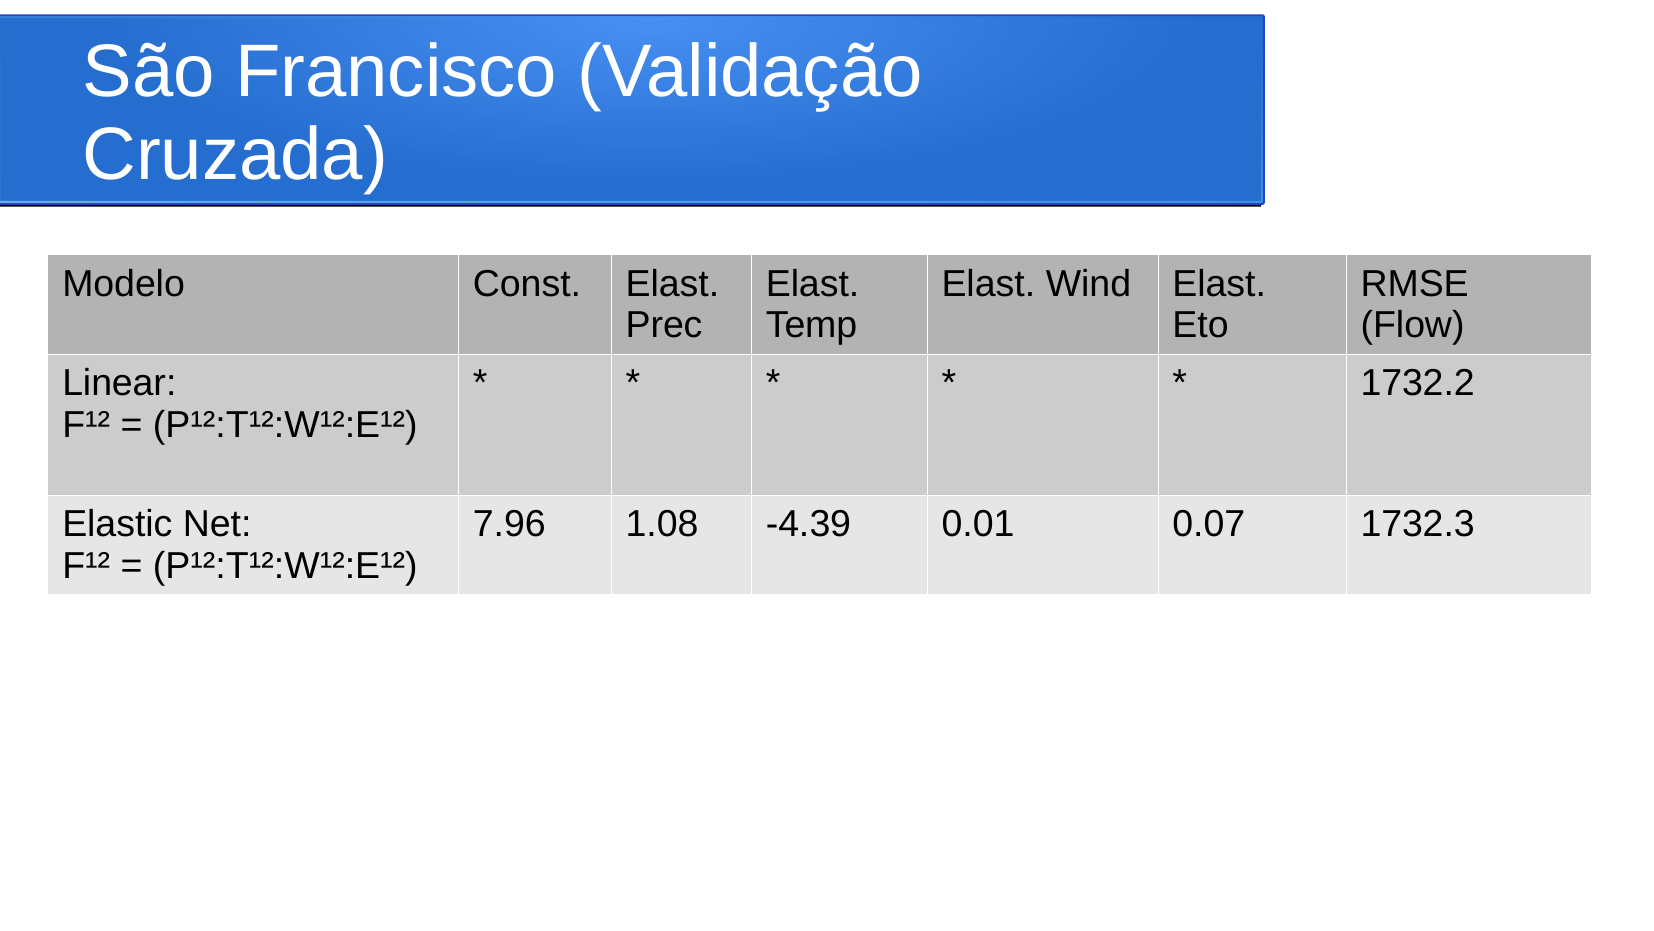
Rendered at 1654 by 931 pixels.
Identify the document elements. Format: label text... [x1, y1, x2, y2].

table_cell * [1159, 355, 1346, 495]
table_header Elast. Prec [612, 255, 751, 354]
table_header RMSE (Flow) [1347, 255, 1591, 354]
table_cell 0.07 [1159, 496, 1346, 594]
table_cell * [612, 355, 751, 495]
table_cell 0.01 [928, 496, 1158, 594]
table_cell Elastic Net: F¹² = (P¹²:T¹²:W¹²:E¹²) [48, 496, 458, 594]
table_cell 1732.3 [1347, 496, 1591, 594]
table_cell -4.39 [752, 496, 927, 594]
table_header Elast. Temp [752, 255, 927, 354]
table_cell 7.96 [459, 496, 611, 594]
table_cell Linear: F¹² = (P¹²:T¹²:W¹²:E¹²) [48, 355, 458, 495]
table_cell * [928, 355, 1158, 495]
table_cell * [459, 355, 611, 495]
table_header Const. [459, 255, 611, 354]
table_header Modelo [48, 255, 458, 354]
table_cell * [752, 355, 927, 495]
table_header Elast. Eto [1159, 255, 1346, 354]
table_cell 1.08 [612, 496, 751, 594]
title São Francisco (Validação Cruzada) [82, 29, 1235, 196]
table_header Elast. Wind [928, 255, 1158, 354]
table_cell 1732.2 [1347, 355, 1591, 495]
